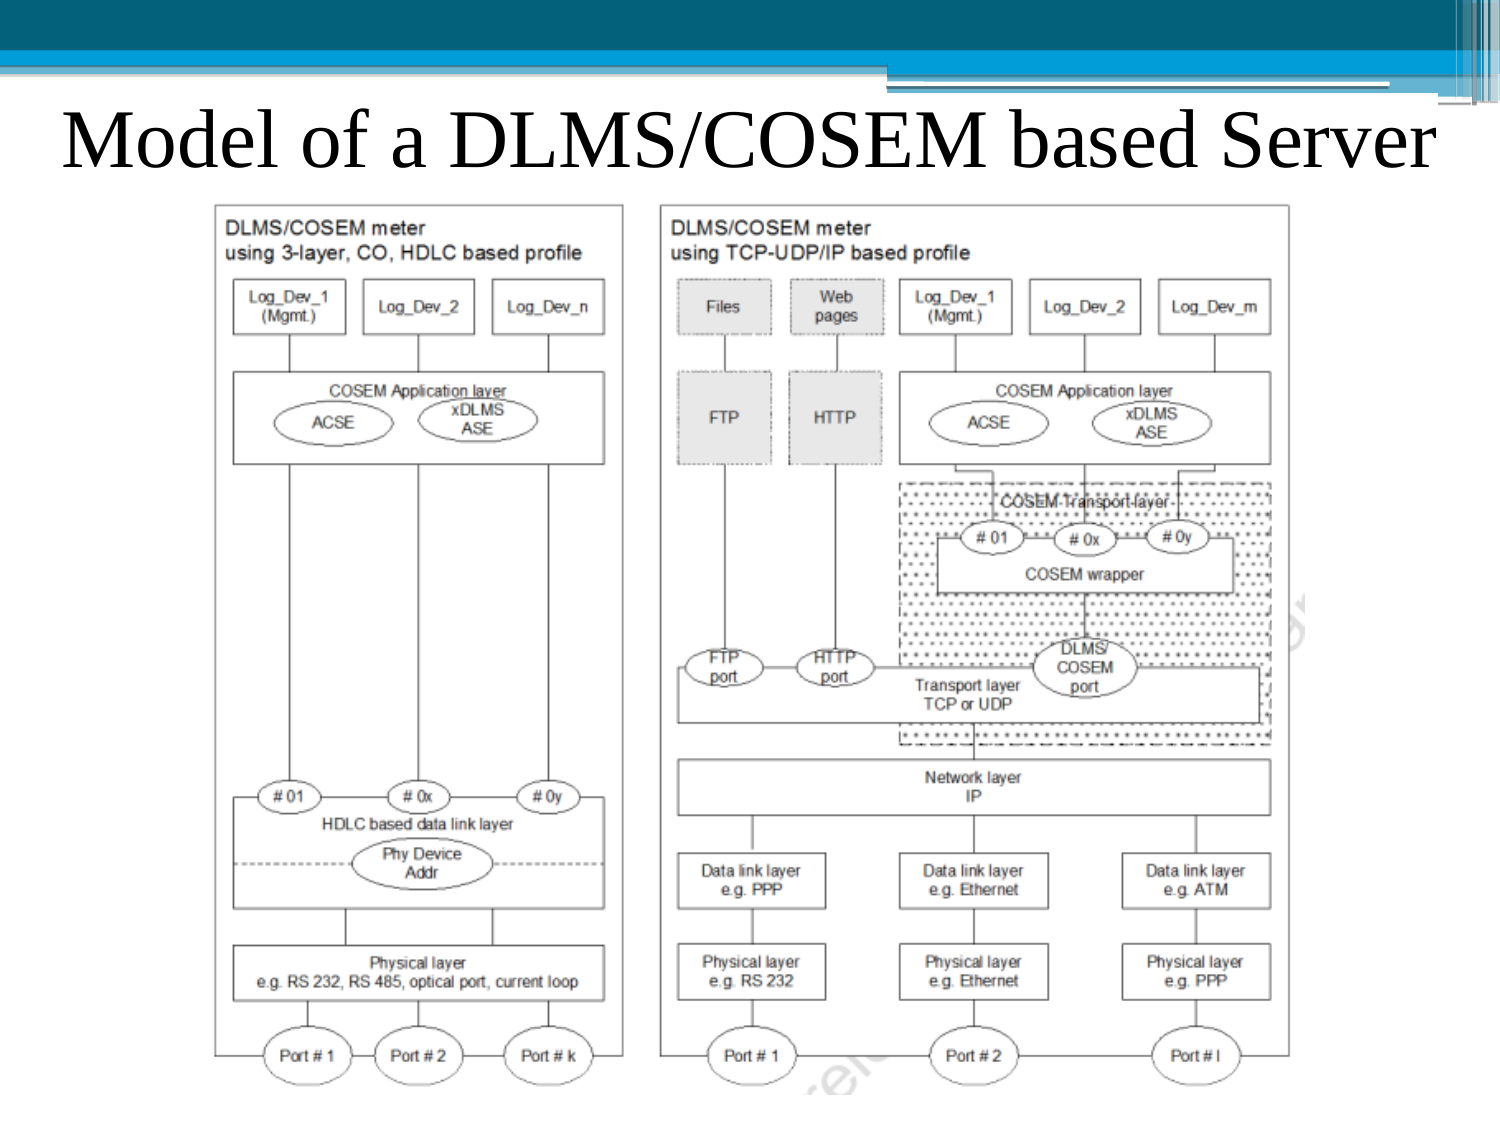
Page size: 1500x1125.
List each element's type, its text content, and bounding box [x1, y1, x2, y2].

picture [200, 190, 1305, 1095]
title Model of a DLMS/COSEM based Server [0, 46, 1500, 222]
